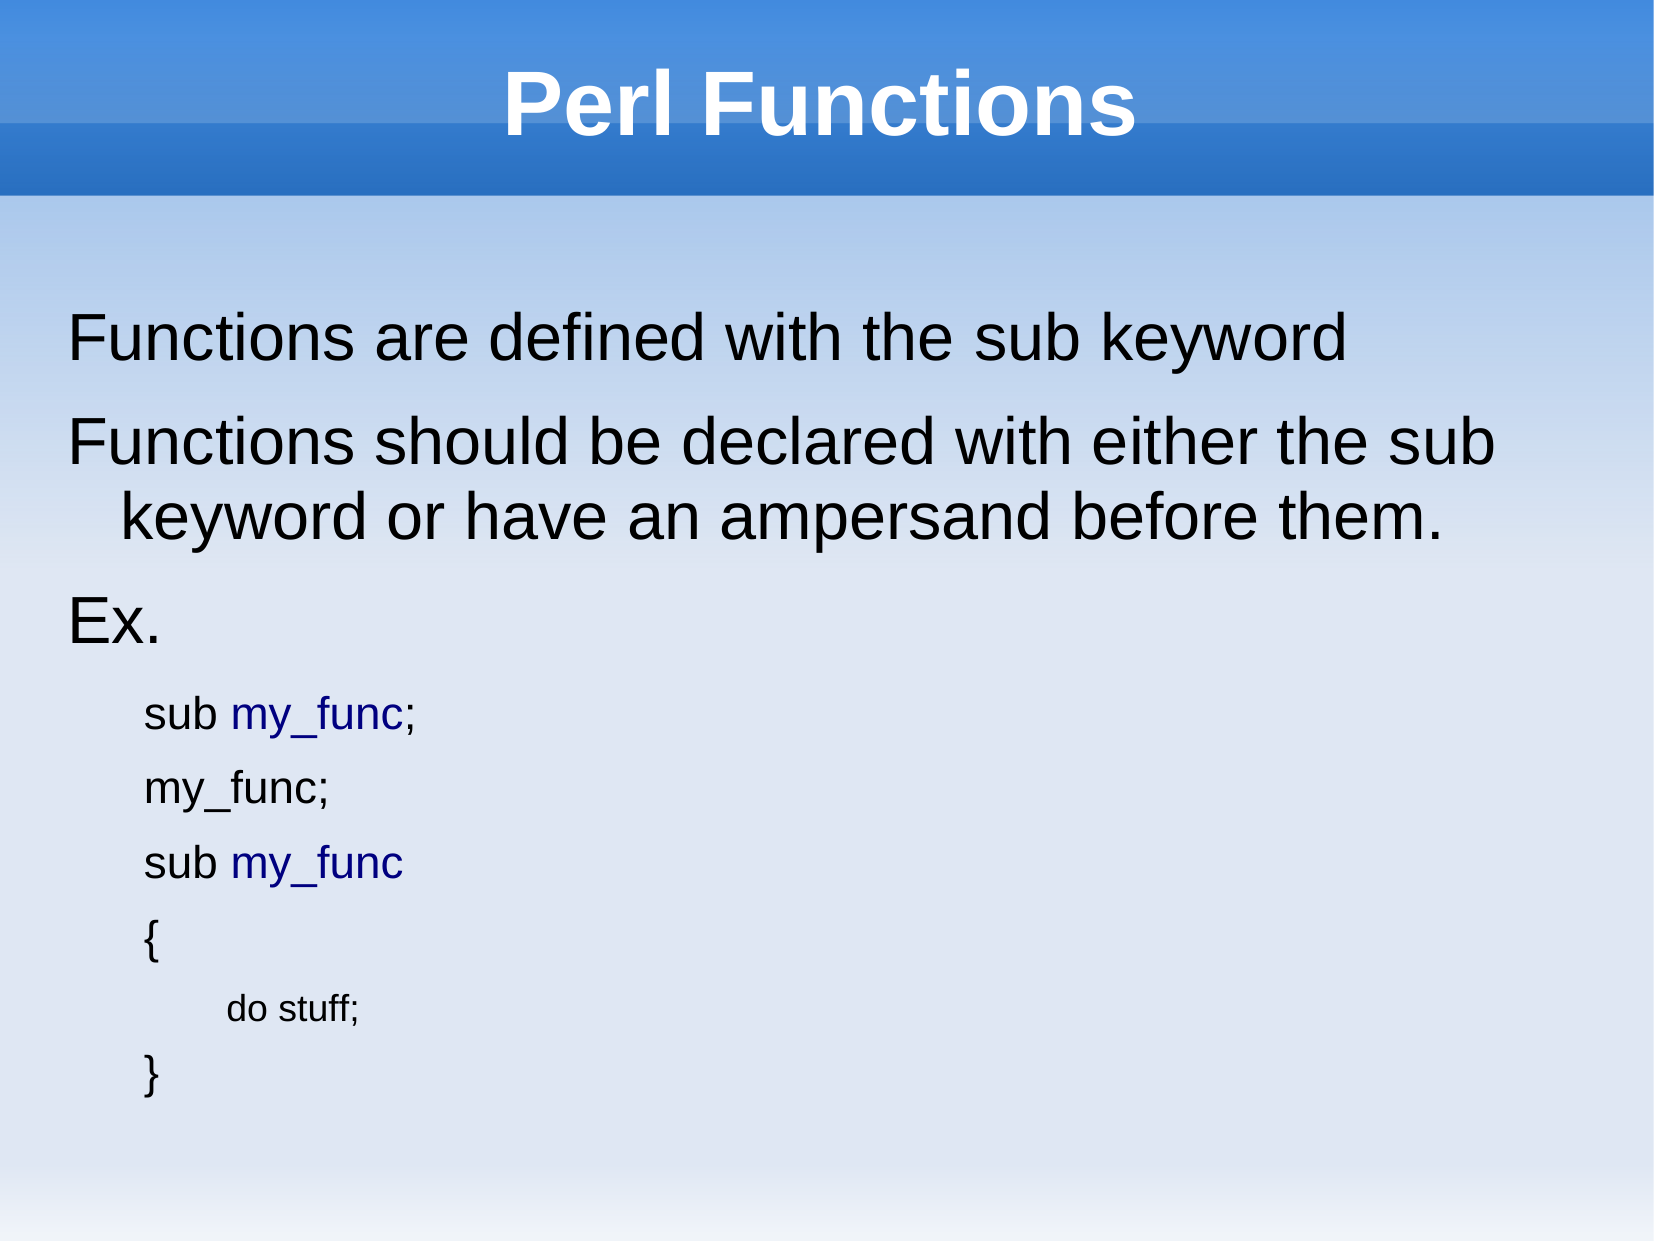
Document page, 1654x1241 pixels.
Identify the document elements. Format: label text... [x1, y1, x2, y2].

picture [0, 0, 1654, 1241]
title Perl Functions [76, 0, 1565, 208]
list Functions are defined with the sub keyword Functions should be declared with either the sub keyword or have an ampersand before them. Ex. sub my_func; my_func; sub my_func { do stuff; } [49, 300, 1538, 1104]
